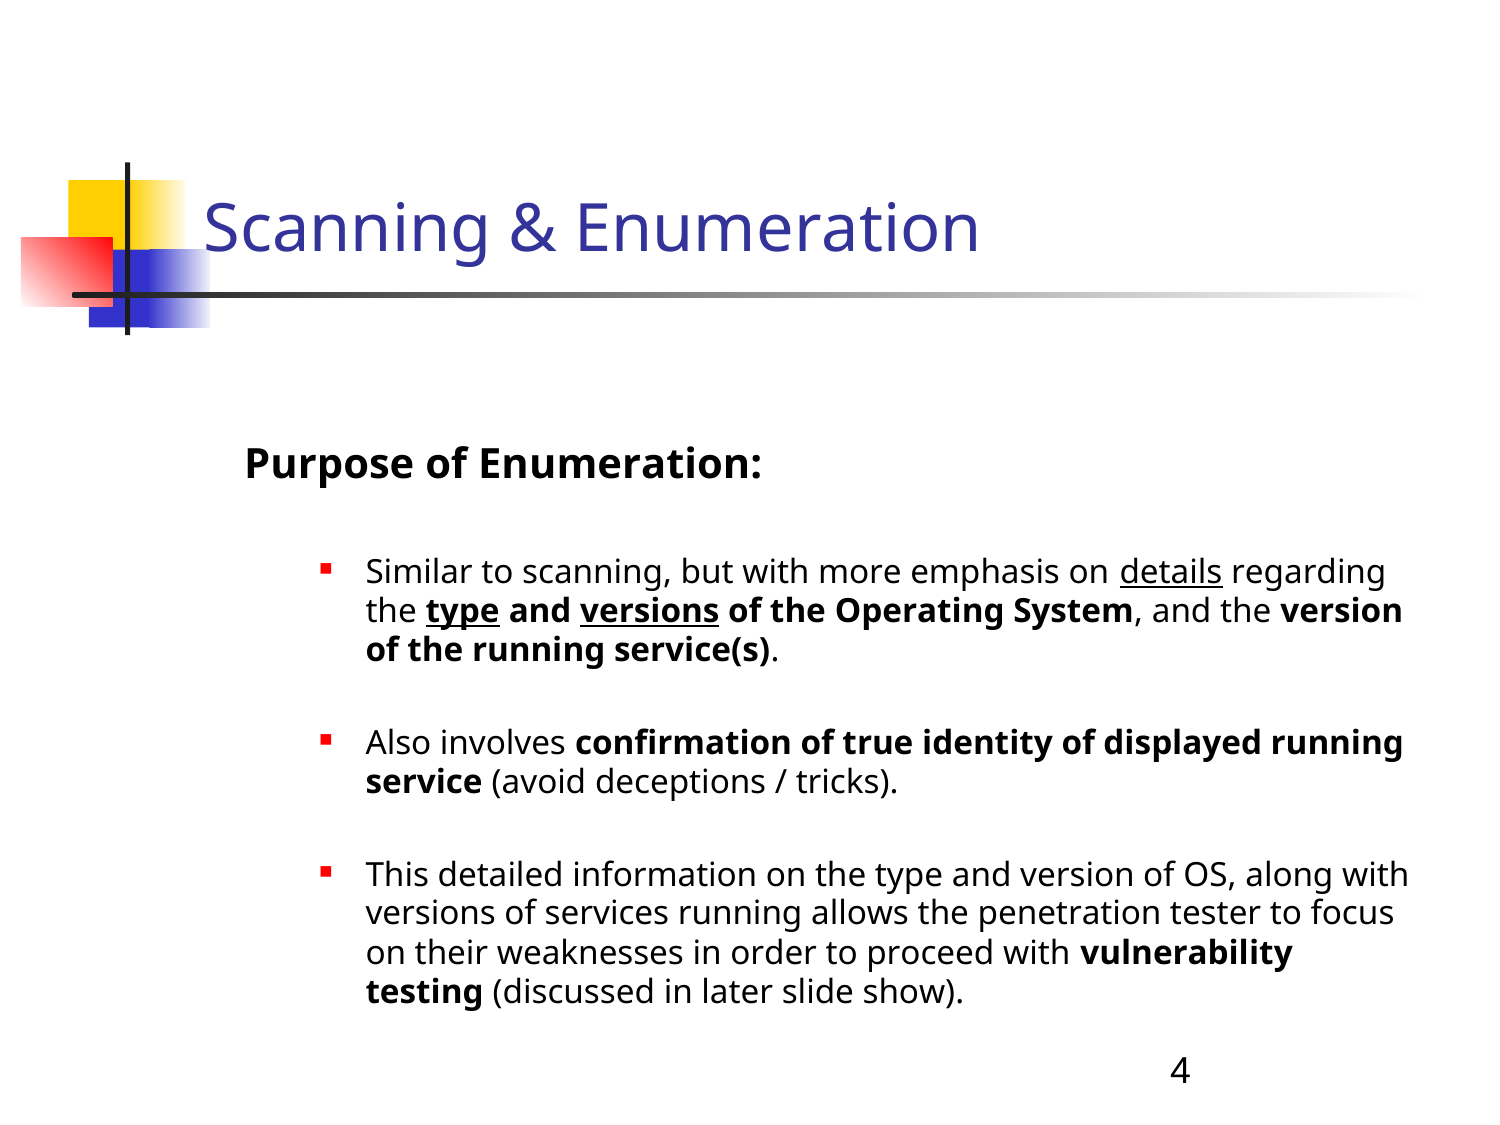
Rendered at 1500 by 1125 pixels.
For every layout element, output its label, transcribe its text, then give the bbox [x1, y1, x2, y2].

title Scanning & Enumeration [188, 35, 1468, 276]
list Purpose of Enumeration: Similar to scanning, but with more emphasis on details regarding the type and versions of the Operating System, and the version of the running service(s). Also involves confirmation of true identity of displayed running service (avoid deceptions / tricks). This detailed information on the type and version of OS, along with versions of services running allows the penetration tester to focus on their weaknesses in order to proceed with vulnerability testing (discussed in later slide show). [229, 365, 1434, 1034]
